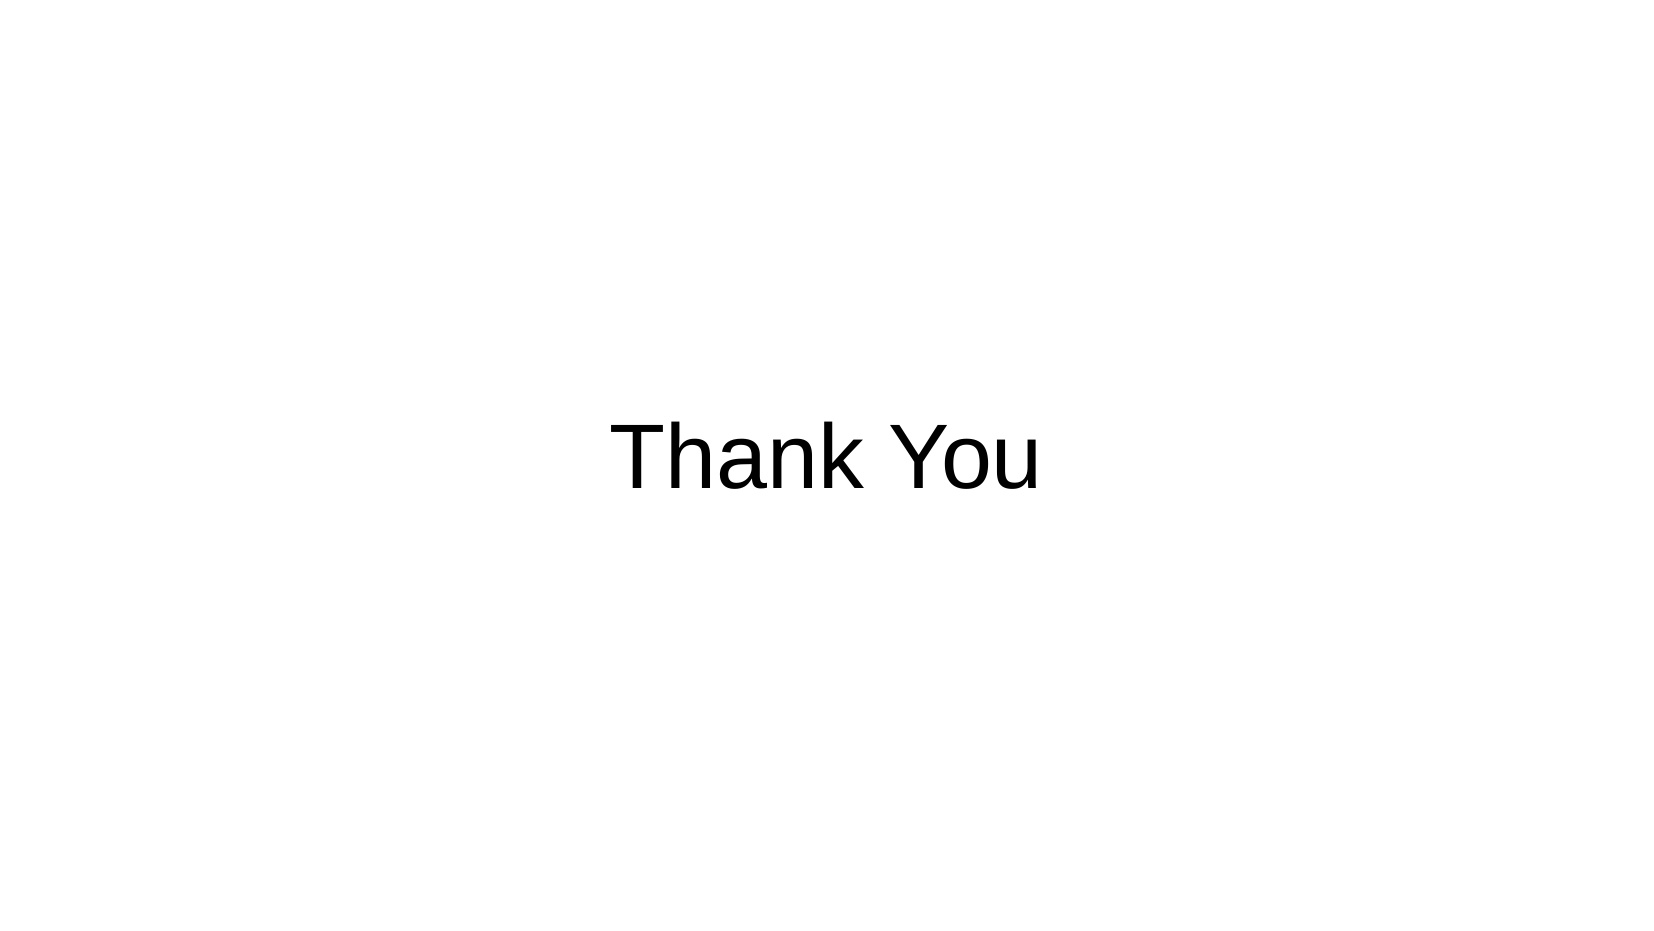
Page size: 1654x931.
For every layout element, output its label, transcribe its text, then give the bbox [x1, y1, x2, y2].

title Thank You [82, 379, 1571, 535]
